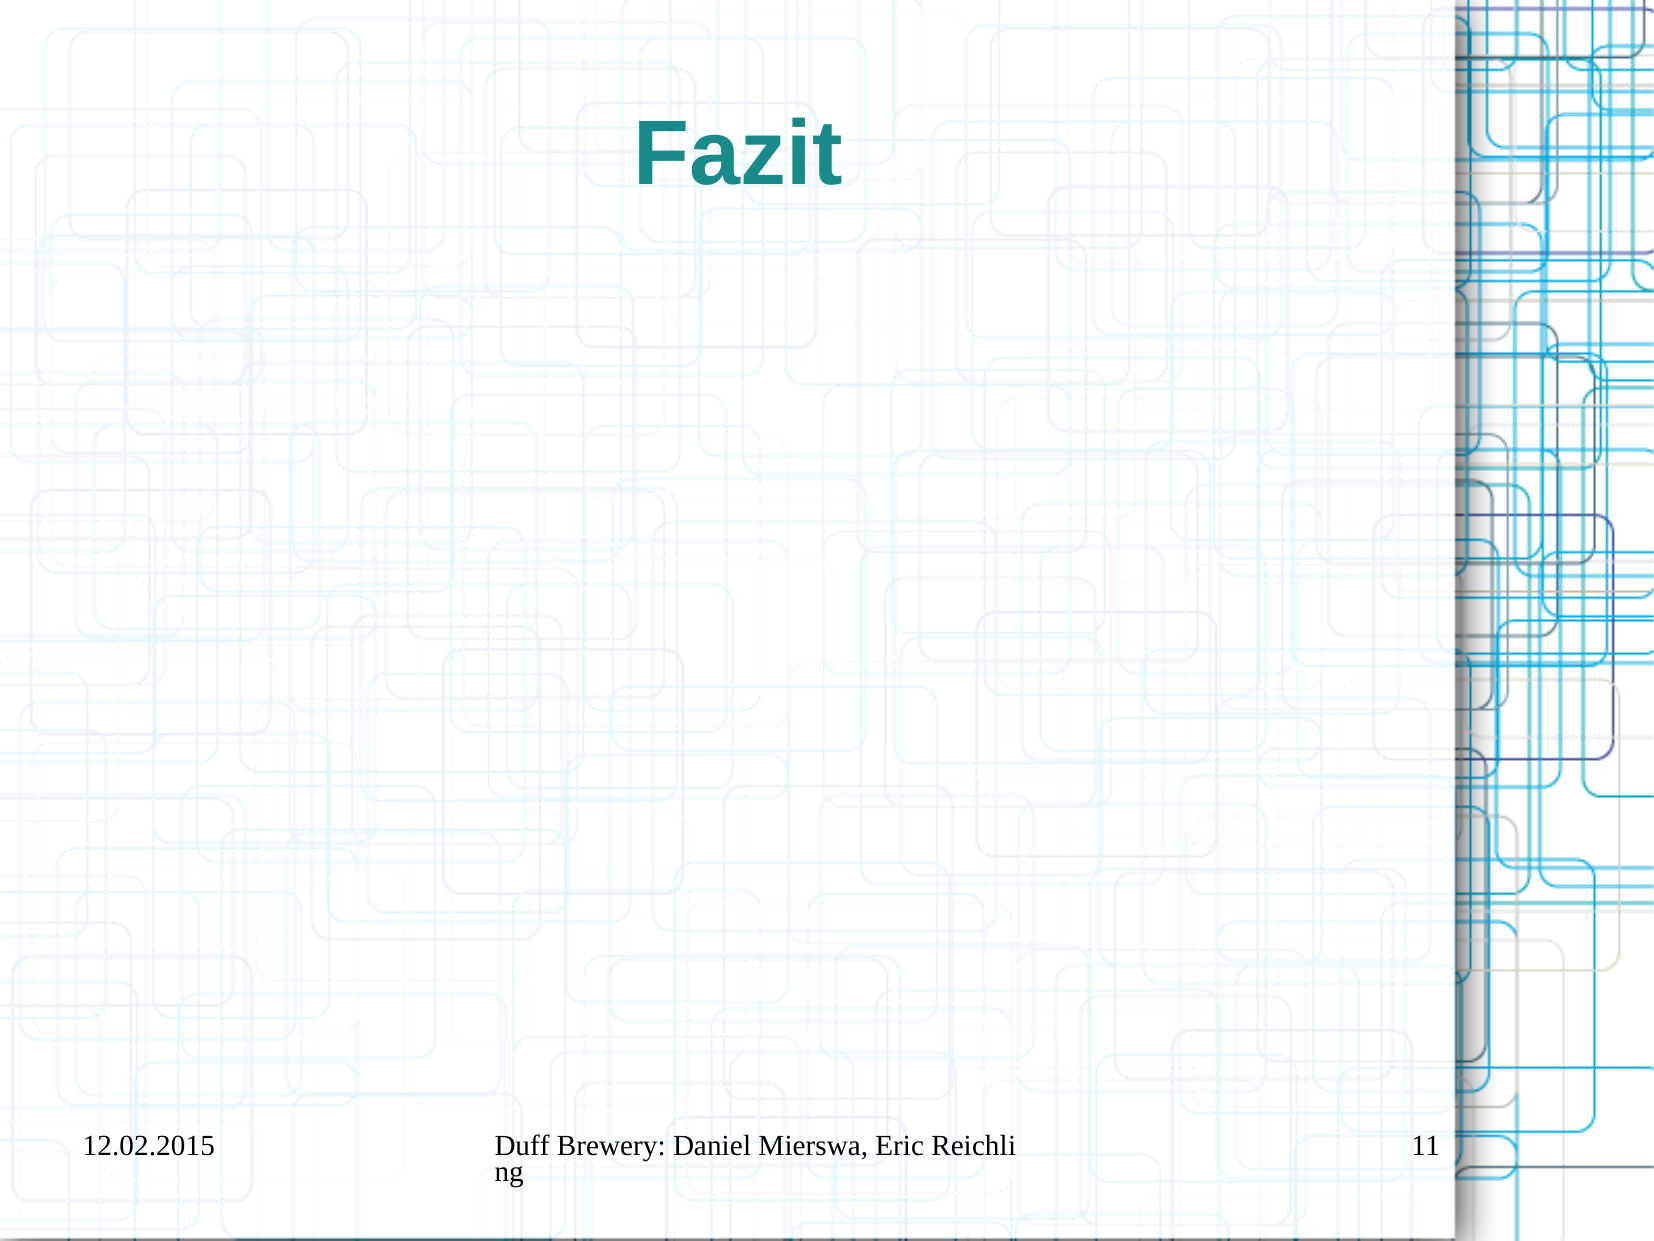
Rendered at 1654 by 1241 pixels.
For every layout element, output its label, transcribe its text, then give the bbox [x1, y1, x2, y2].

title Fazit [59, 49, 1418, 257]
picture [0, 0, 1654, 1241]
